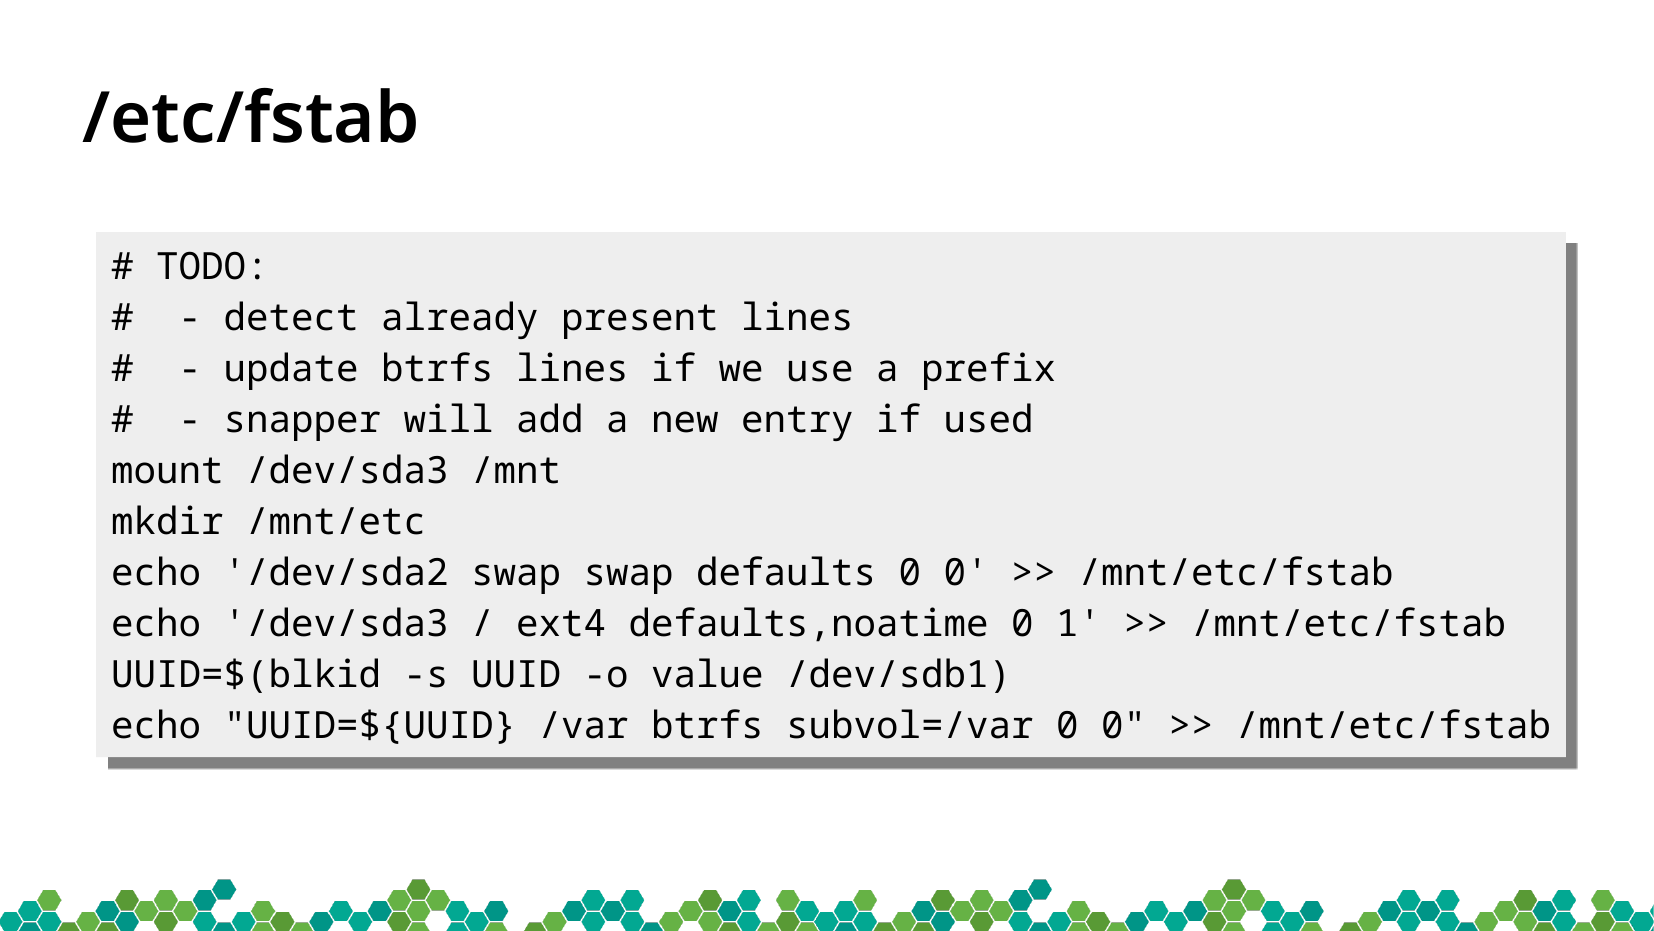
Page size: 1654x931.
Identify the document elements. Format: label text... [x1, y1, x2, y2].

text_box # TODO: # - detect already present lines # - update btrfs lines if we use a prefix # - snapper will add a new entry if used mount /dev/sda3 /mnt mkdir /mnt/etc echo '/dev/sda2 swap swap defaults 0 0' >> /mnt/etc/fstab echo '/dev/sda3 / ext4 defaults,noatime 0 1' >> /mnt/etc/fstab UUID=$(blkid -s UUID -o value /dev/sdb1) echo "UUID=${UUID} /var btrfs subvol=/var 0 0" >> /mnt/etc/fstab [96, 232, 1566, 721]
title /etc/fstab [82, 37, 1571, 193]
picture [0, 871, 1654, 931]
